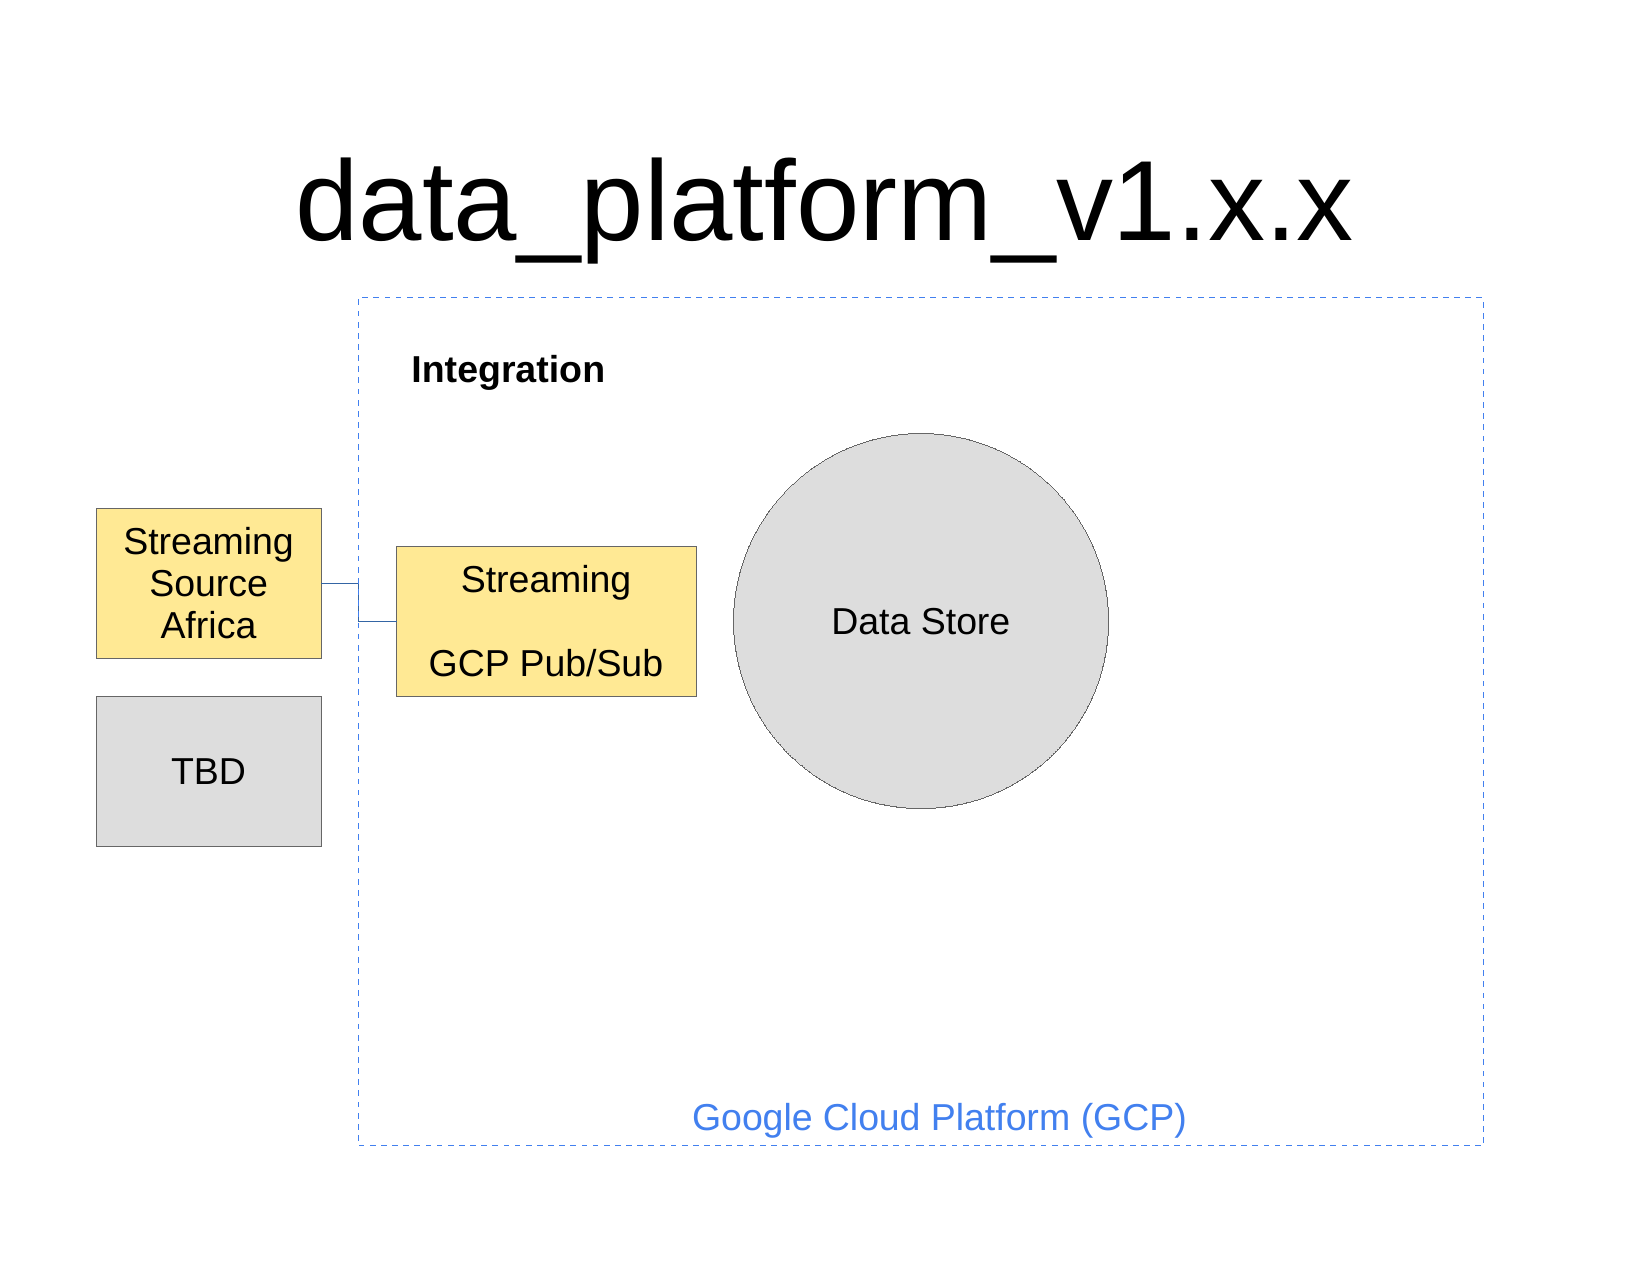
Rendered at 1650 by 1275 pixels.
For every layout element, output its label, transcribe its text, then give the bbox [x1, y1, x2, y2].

text_box TBD [96, 696, 322, 847]
text_box Streaming Source Africa [96, 508, 322, 659]
text_box Integration [396, 341, 622, 398]
text_box Google Cloud Platform (GCP) [658, 1089, 1222, 1147]
text_box Streaming GCP Pub/Sub [396, 546, 697, 697]
title data_platform_v1.x.x [135, 104, 1515, 298]
text_box Data Store [733, 433, 1109, 809]
